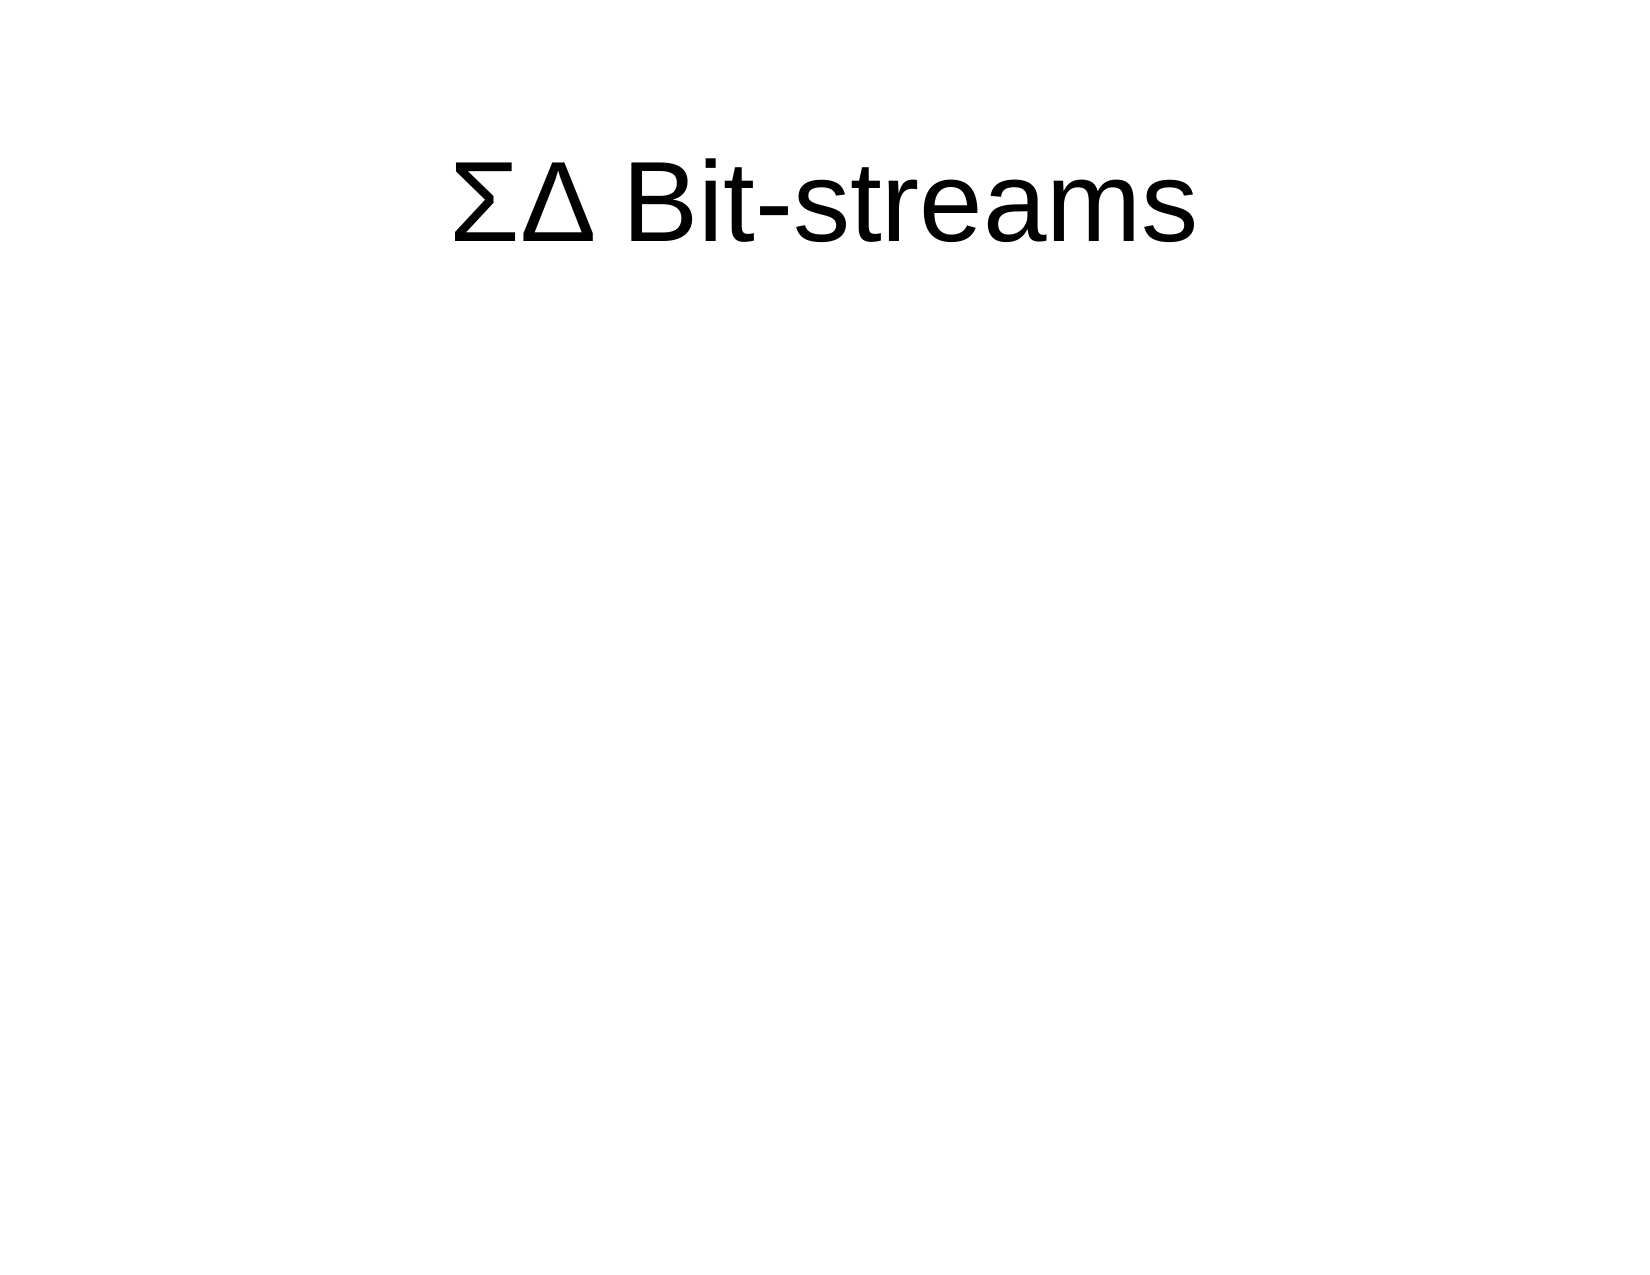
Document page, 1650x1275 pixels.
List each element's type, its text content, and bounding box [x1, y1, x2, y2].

title ΣΔ Bit-streams [135, 104, 1515, 298]
